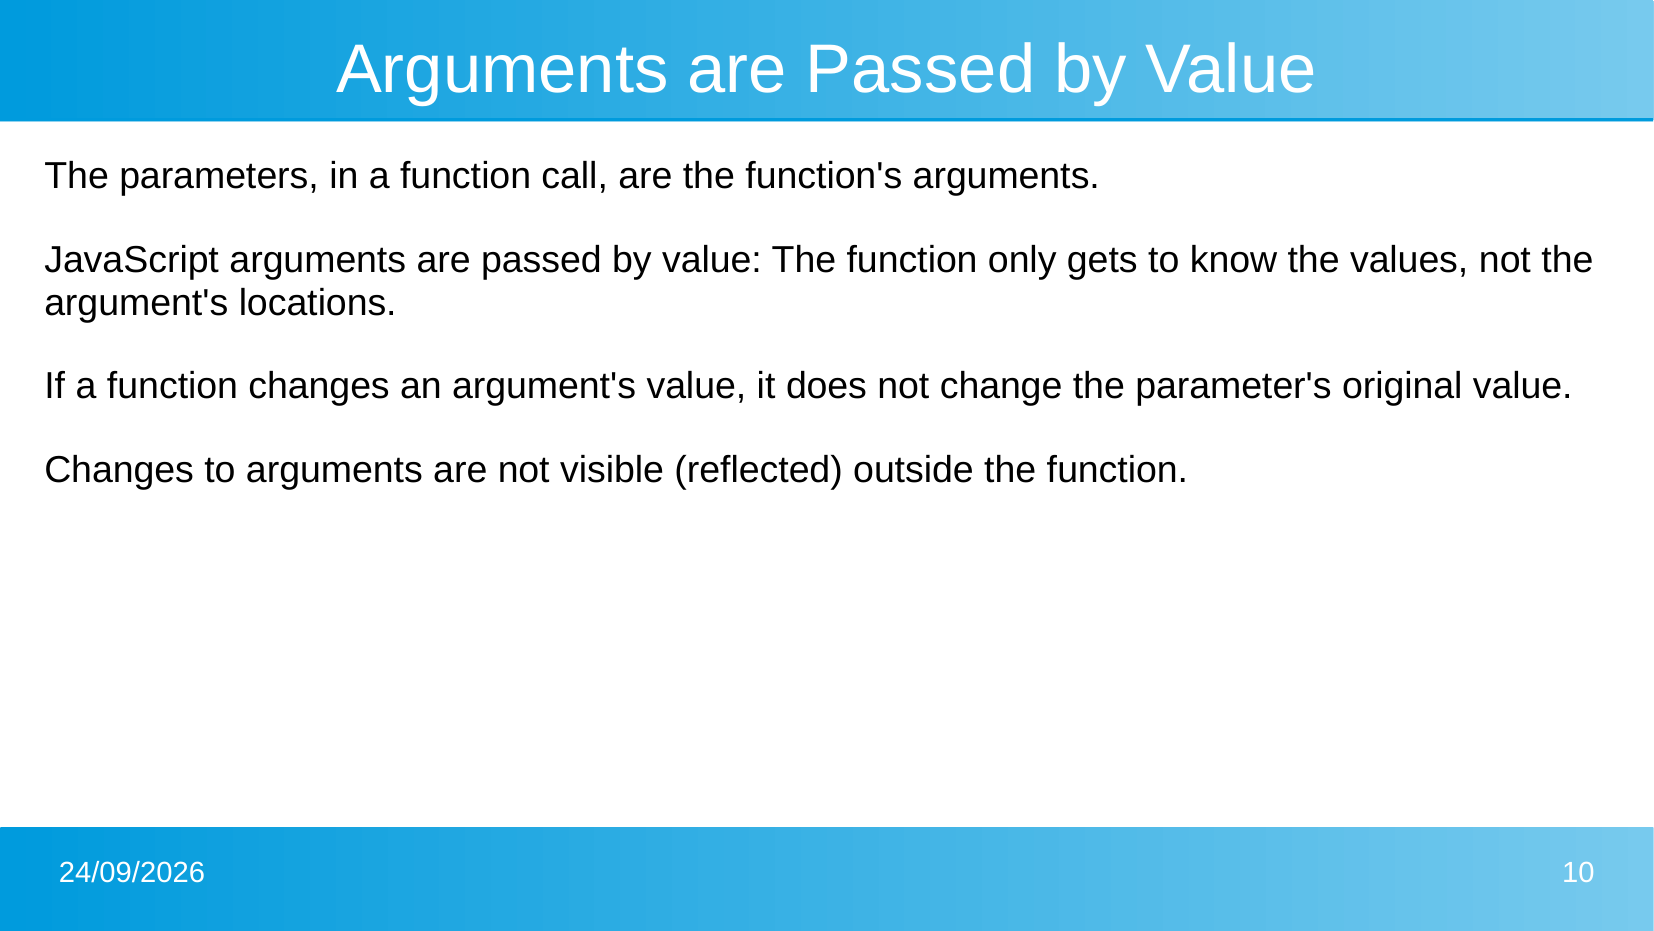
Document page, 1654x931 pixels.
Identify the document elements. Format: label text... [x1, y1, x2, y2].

title Arguments are Passed by Value [59, 29, 1595, 108]
text_box The parameters, in a function call, are the function's arguments. JavaScript arguments are passed by value: The function only gets to know the values, not the argument's locations. If a function changes an argument's value, it does not change the parameter's original value. Changes to arguments are not visible (reflected) outside the function. [29, 147, 1625, 499]
